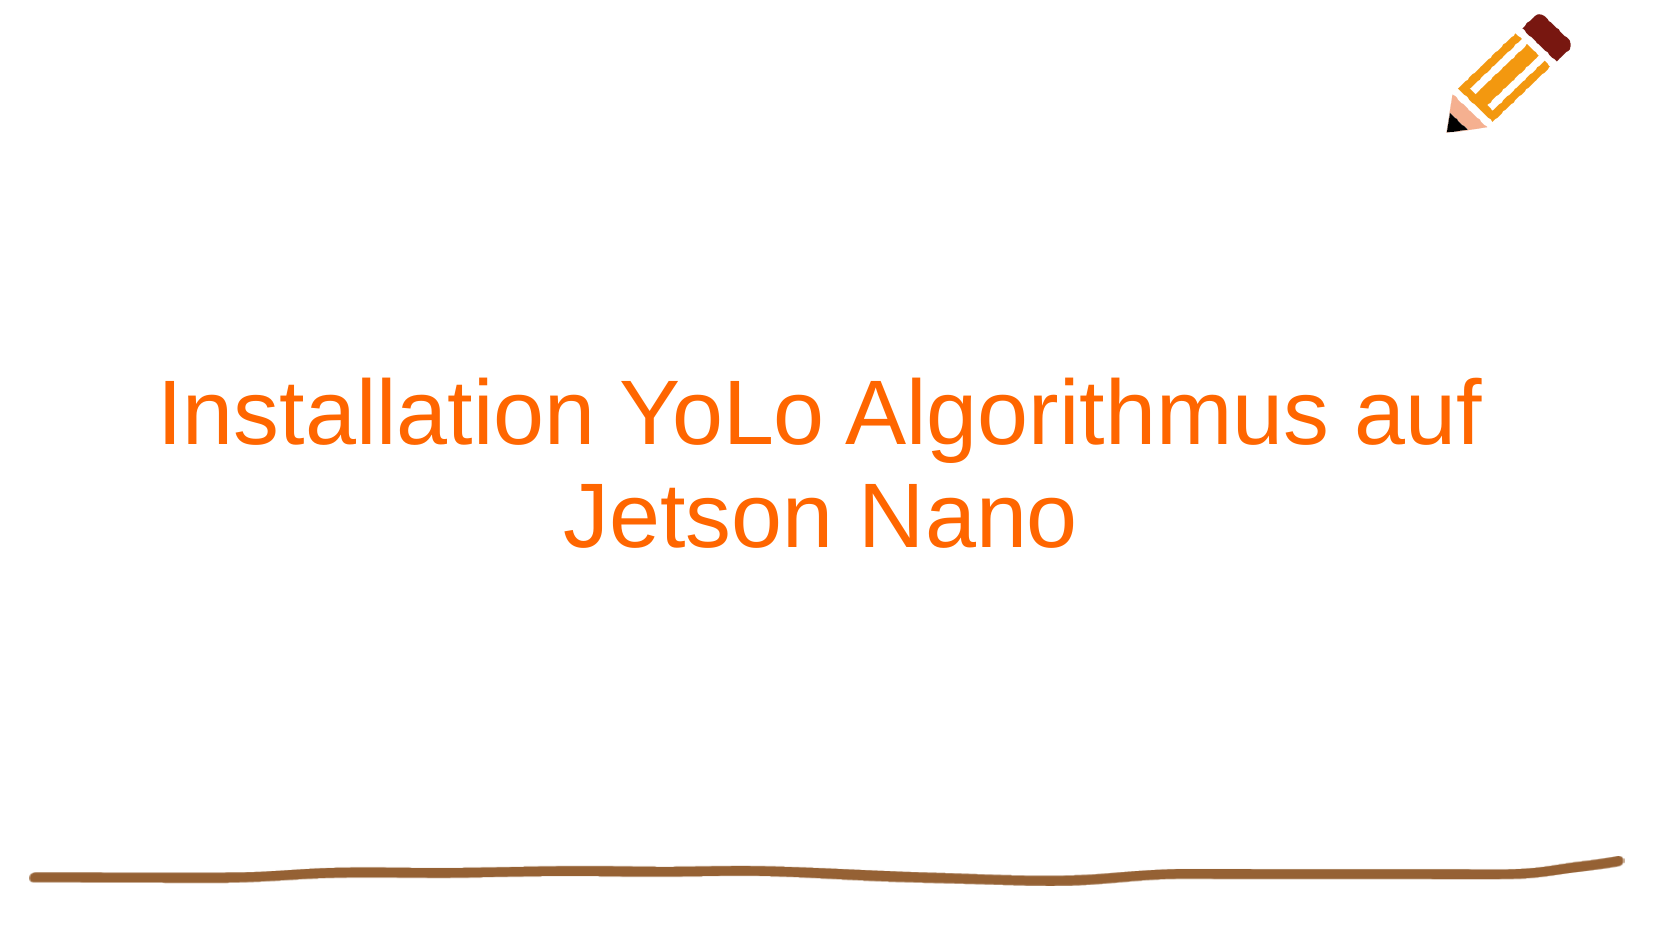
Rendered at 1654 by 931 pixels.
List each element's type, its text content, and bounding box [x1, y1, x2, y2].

picture [1446, 14, 1571, 133]
title Installation YoLo Algorithmus auf Jetson Nano [141, 361, 1501, 567]
picture [29, 856, 1625, 886]
